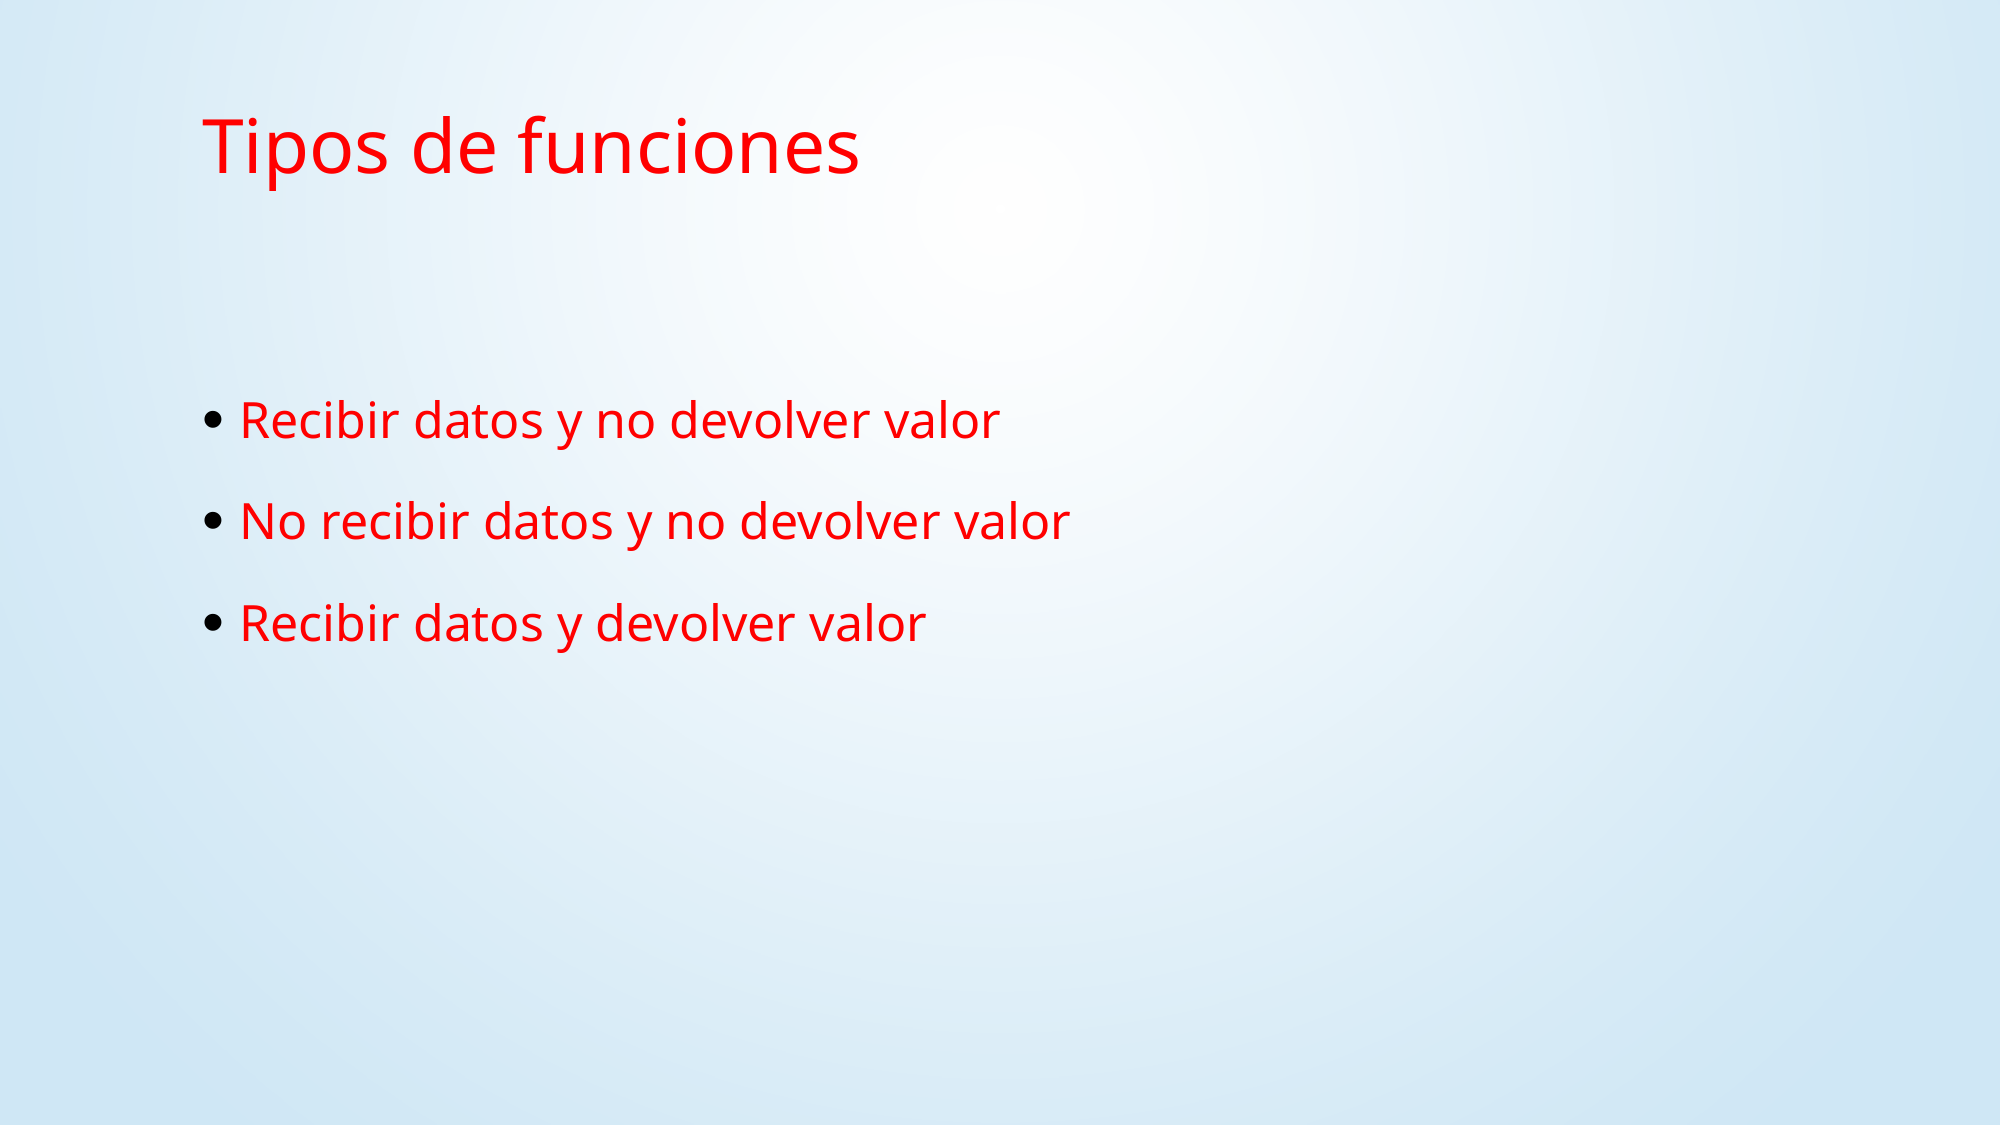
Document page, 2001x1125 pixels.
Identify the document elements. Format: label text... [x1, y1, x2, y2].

list Recibir datos y no devolver valor No recibir datos y no devolver valor Recibir datos y devolver valor [187, 369, 1813, 950]
title Tipos de funciones [187, 101, 1813, 344]
picture [0, 0, 2000, 1125]
